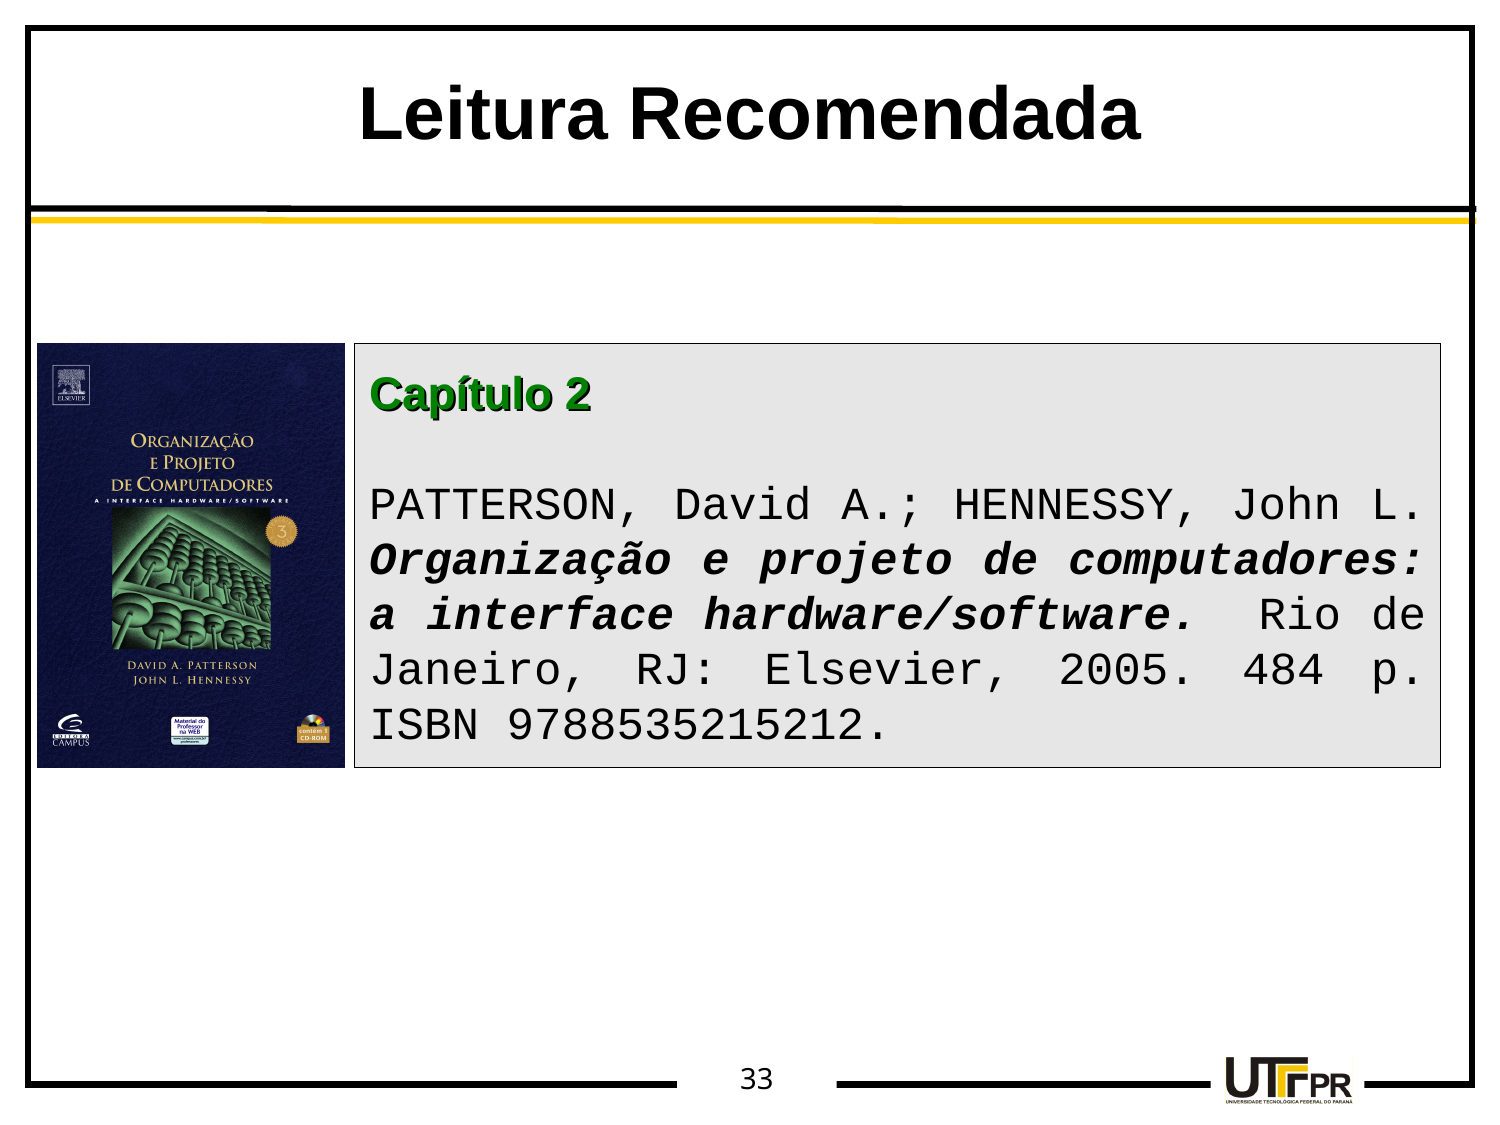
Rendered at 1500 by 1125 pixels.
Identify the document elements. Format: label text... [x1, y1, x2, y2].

picture [37, 343, 345, 768]
title Leitura Recomendada [0, 60, 1500, 168]
text_box Capítulo 2 PATTERSON, David A.; HENNESSY, John L. Organização e projeto de computadores: a interface hardware/software. Rio de Janeiro, RJ: Elsevier, 2005. 484 p. ISBN 9788535215212. [354, 343, 1441, 768]
picture [1225, 1057, 1353, 1104]
